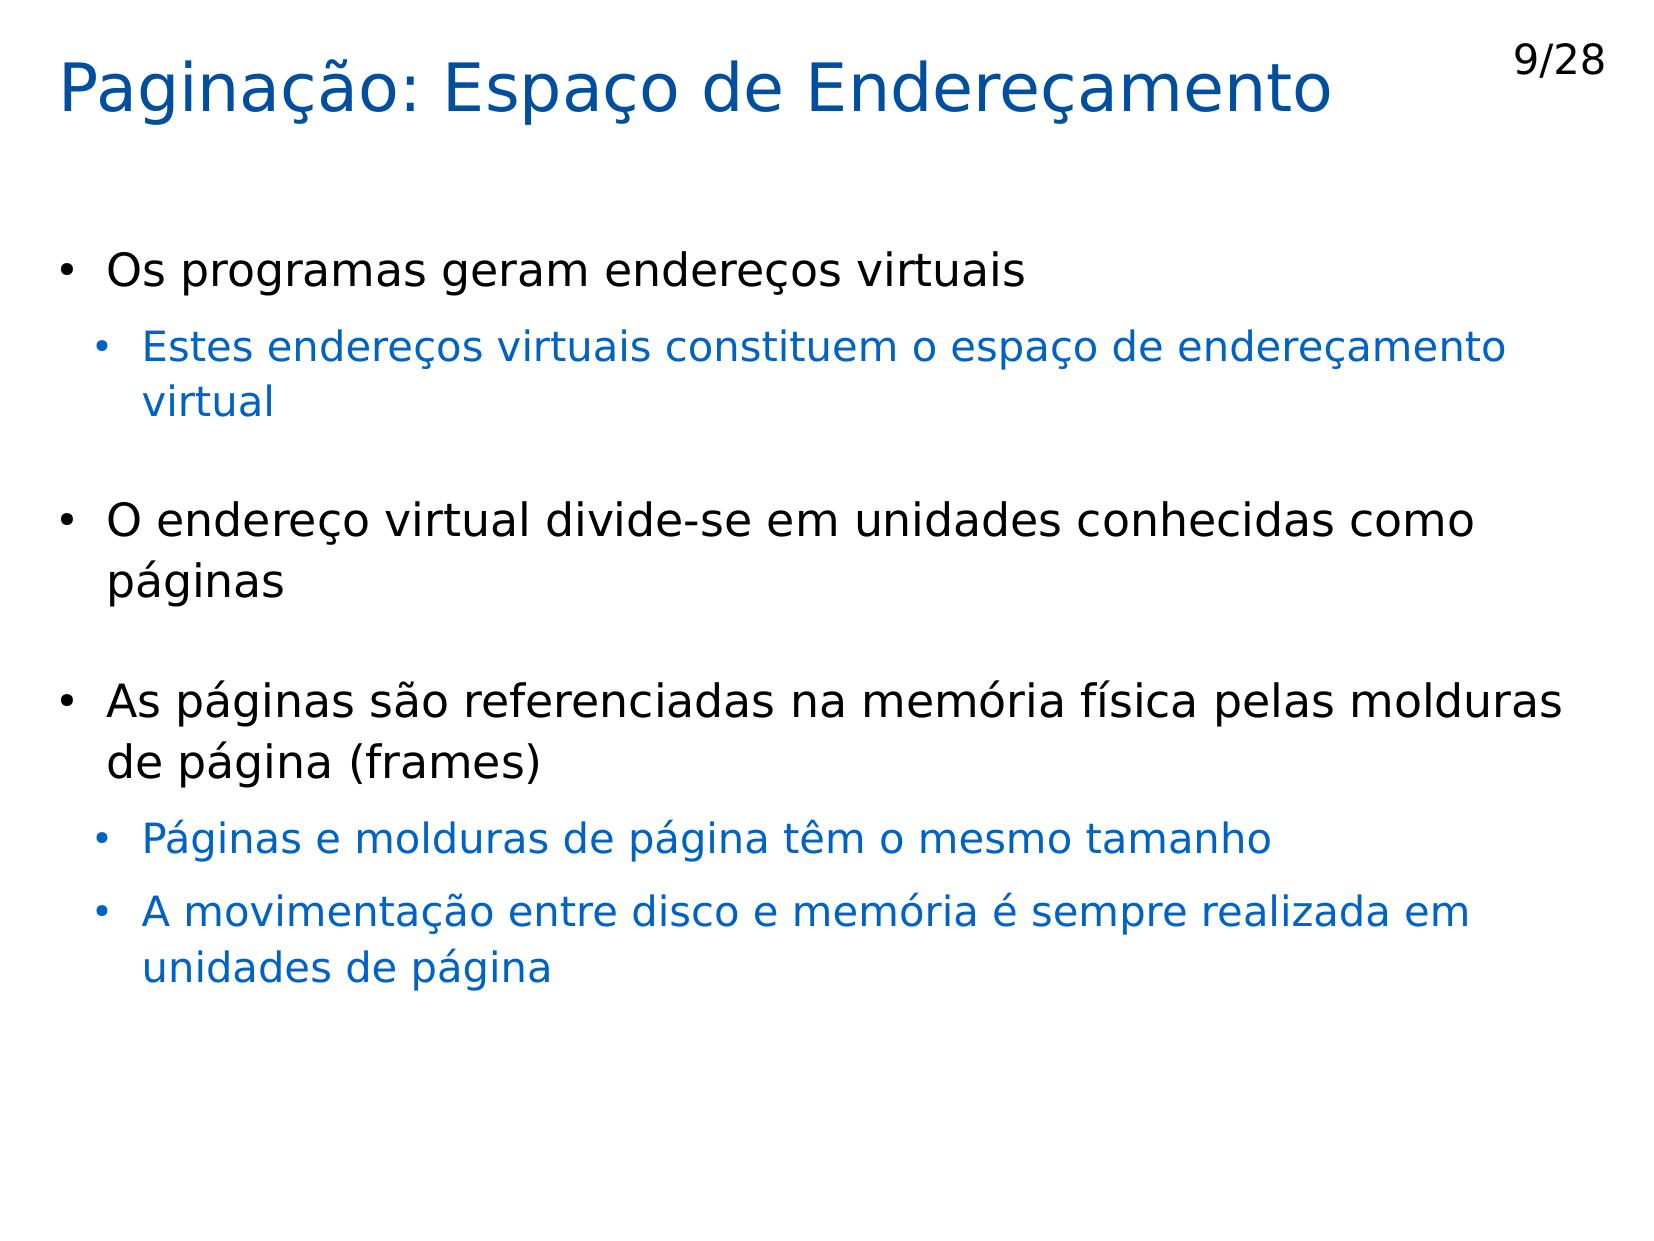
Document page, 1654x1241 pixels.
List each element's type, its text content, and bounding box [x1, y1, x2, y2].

title Paginação: Espaço de Endereçamento [59, 29, 1506, 148]
list Os programas geram endereços virtuais Estes endereços virtuais constituem o espaço de endereçamento virtual O endereço virtual divide-se em unidades conhecidas como páginas As páginas são referenciadas na memória física pelas molduras de página (frames) Páginas e molduras de página têm o mesmo tamanho A movimentação entre disco e memória é sempre realizada em unidades de página [59, 236, 1595, 1211]
